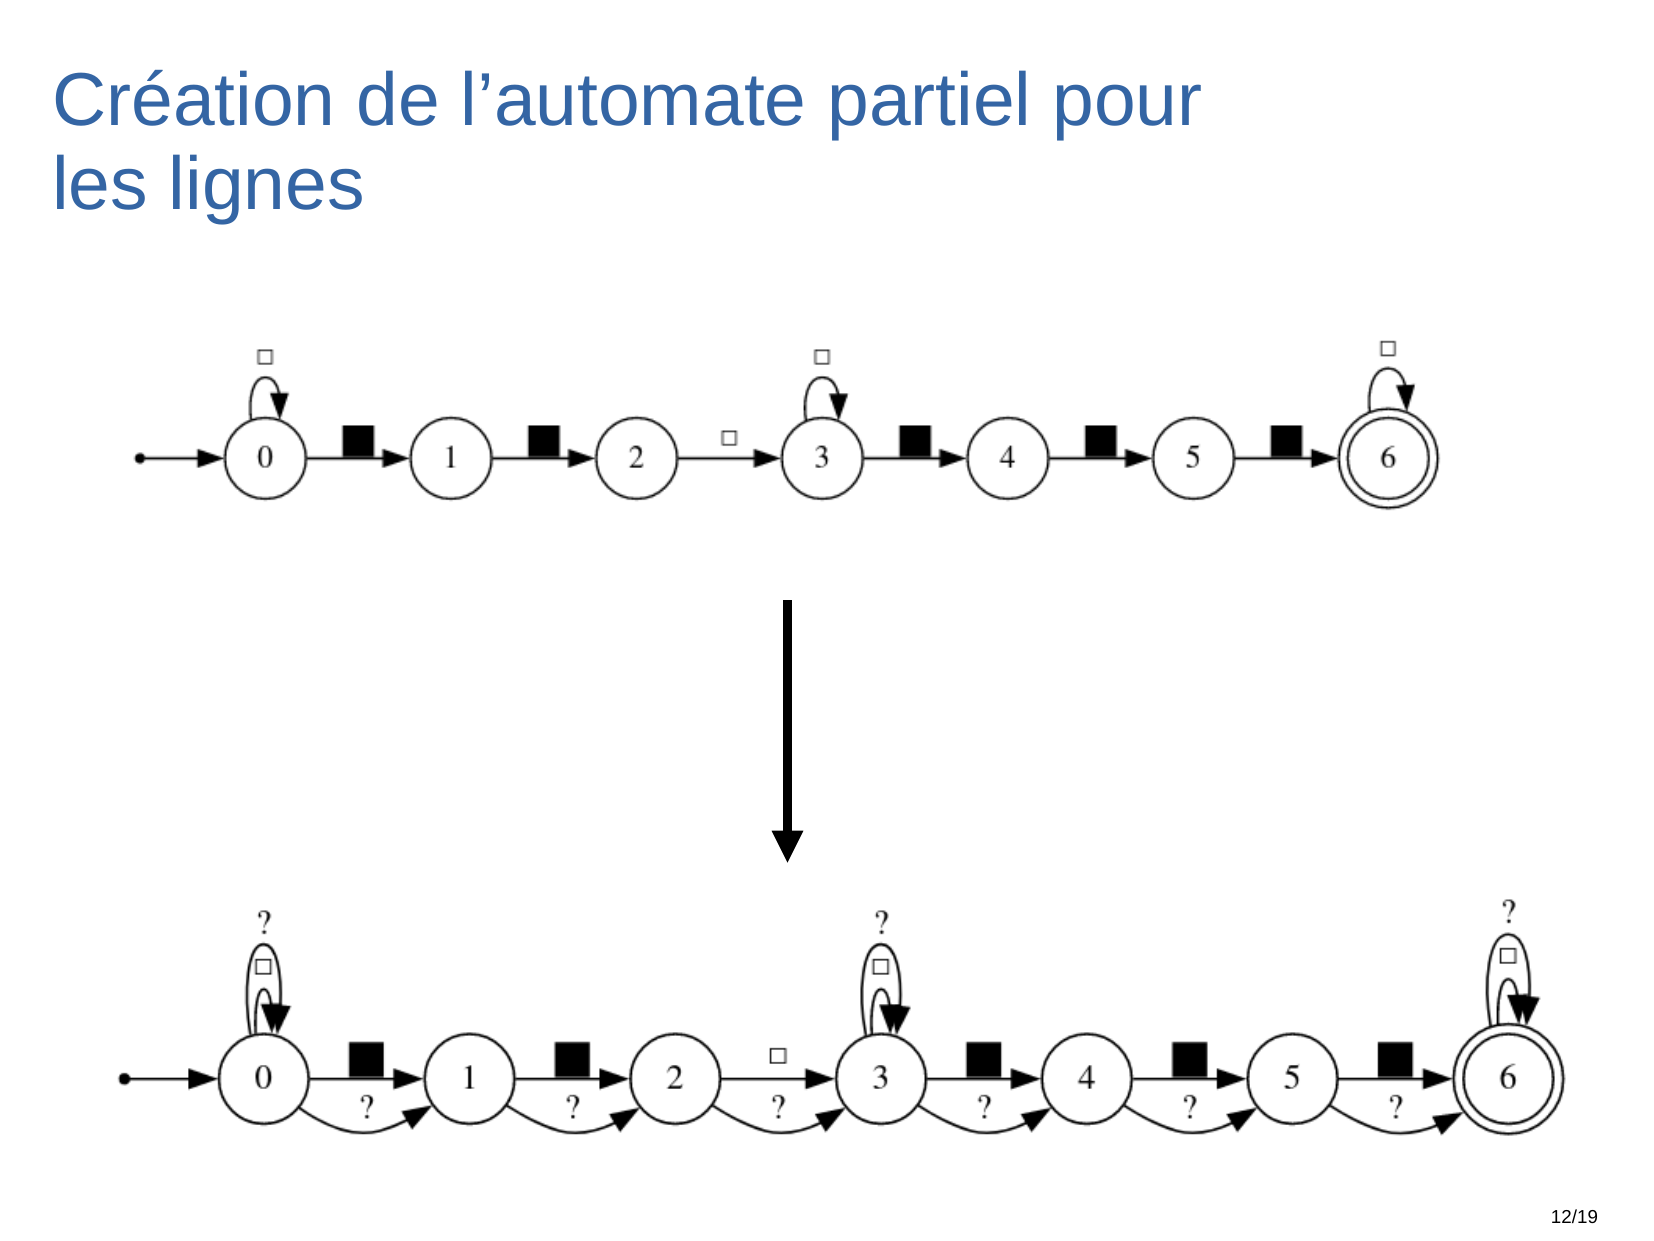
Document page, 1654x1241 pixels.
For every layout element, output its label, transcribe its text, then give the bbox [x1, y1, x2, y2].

text_box Création de l’automate partiel pour les lignes [37, 50, 1238, 234]
picture [112, 867, 1572, 1201]
text_box 12/19 [1536, 1198, 1613, 1235]
picture [102, 262, 1501, 571]
